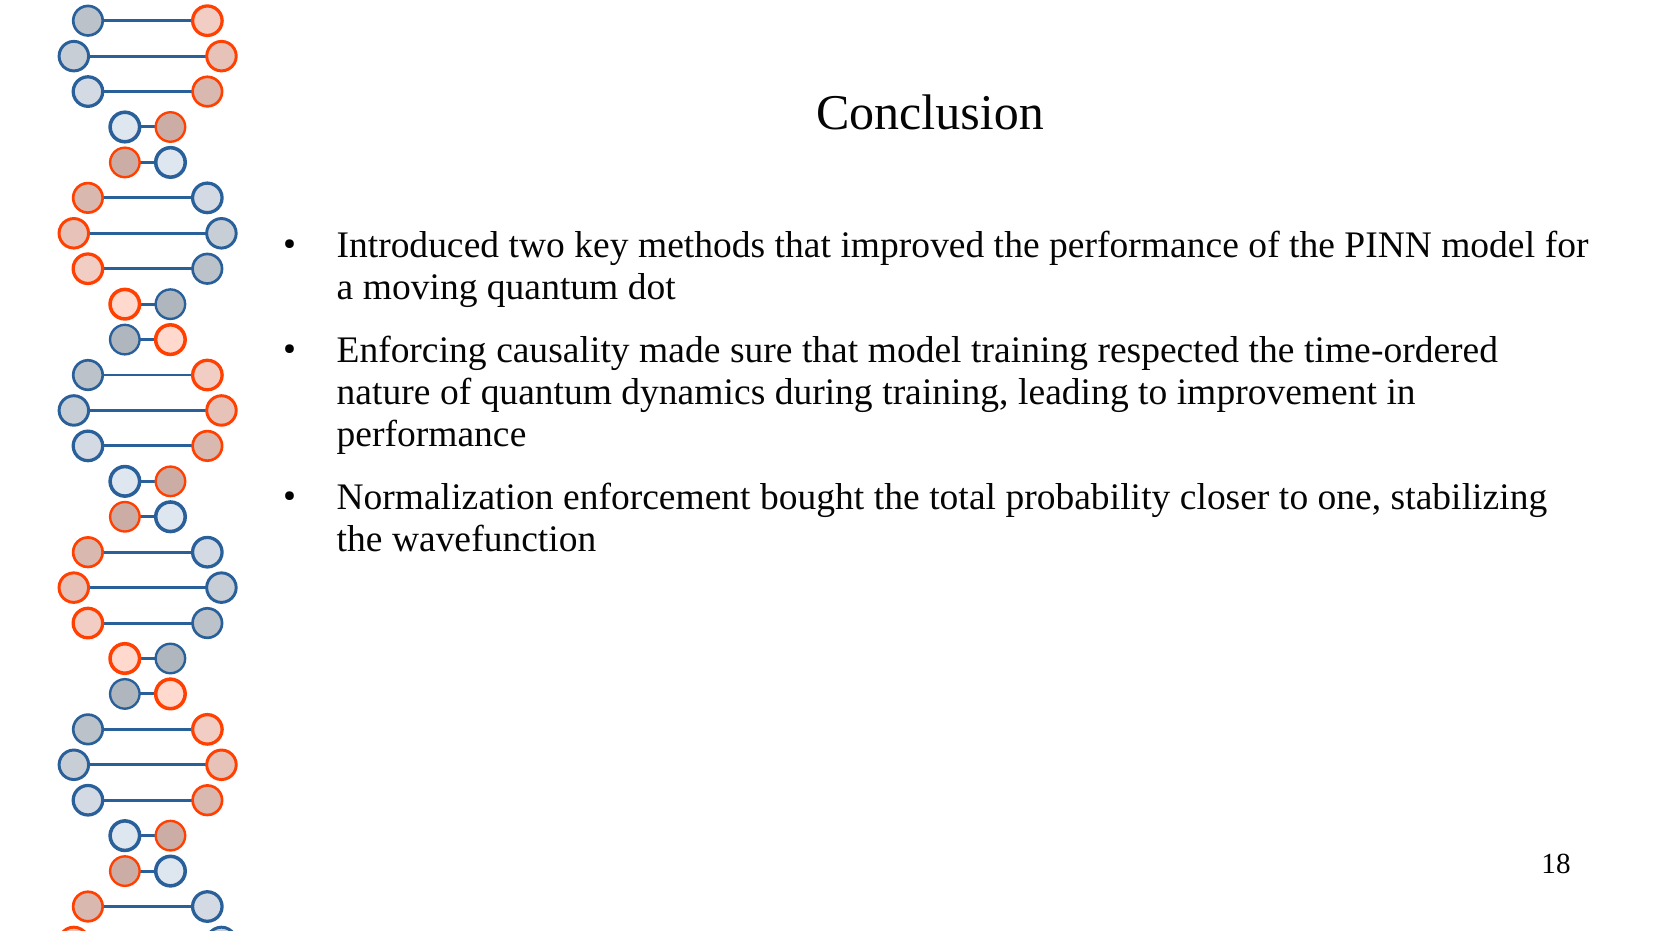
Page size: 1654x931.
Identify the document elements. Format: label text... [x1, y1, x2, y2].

title Conclusion [265, 35, 1595, 189]
list Introduced two key methods that improved the performance of the PINN model for a moving quantum dot Enforcing causality made sure that model training respected the time-ordered nature of quantum dynamics during training, leading to improvement in performance Normalization enforcement bought the total probability closer to one, stabilizing the wavefunction [265, 224, 1595, 764]
